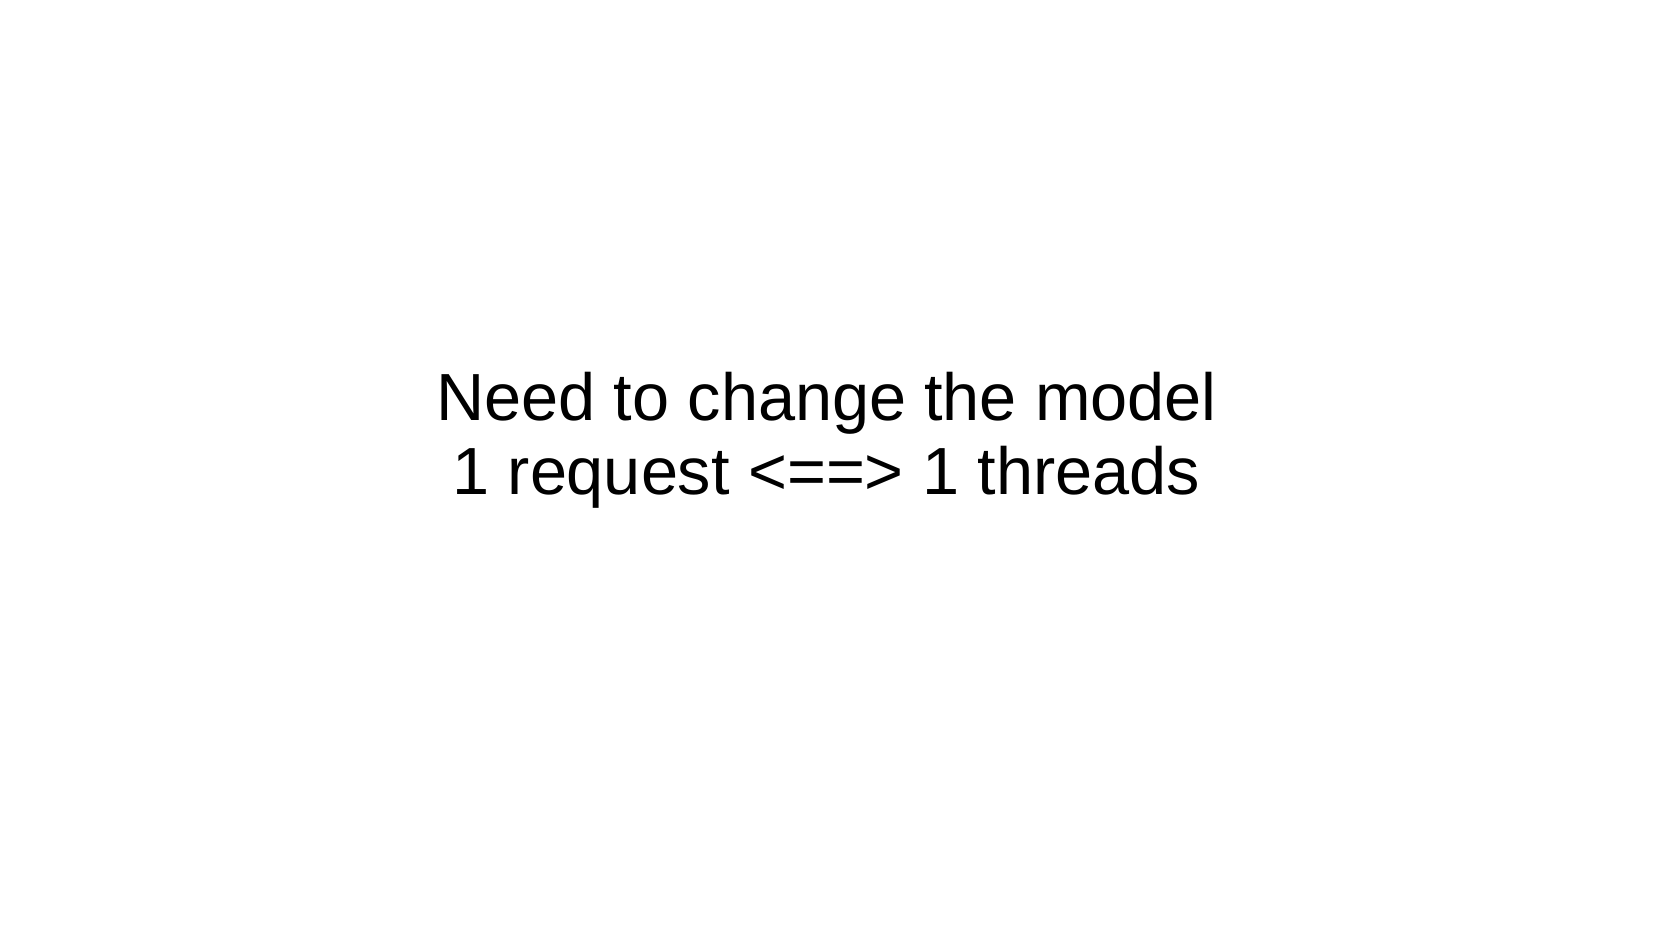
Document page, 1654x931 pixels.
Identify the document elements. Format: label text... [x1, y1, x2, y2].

subtitle Need to change the model 1 request <==> 1 threads [82, 37, 1571, 757]
